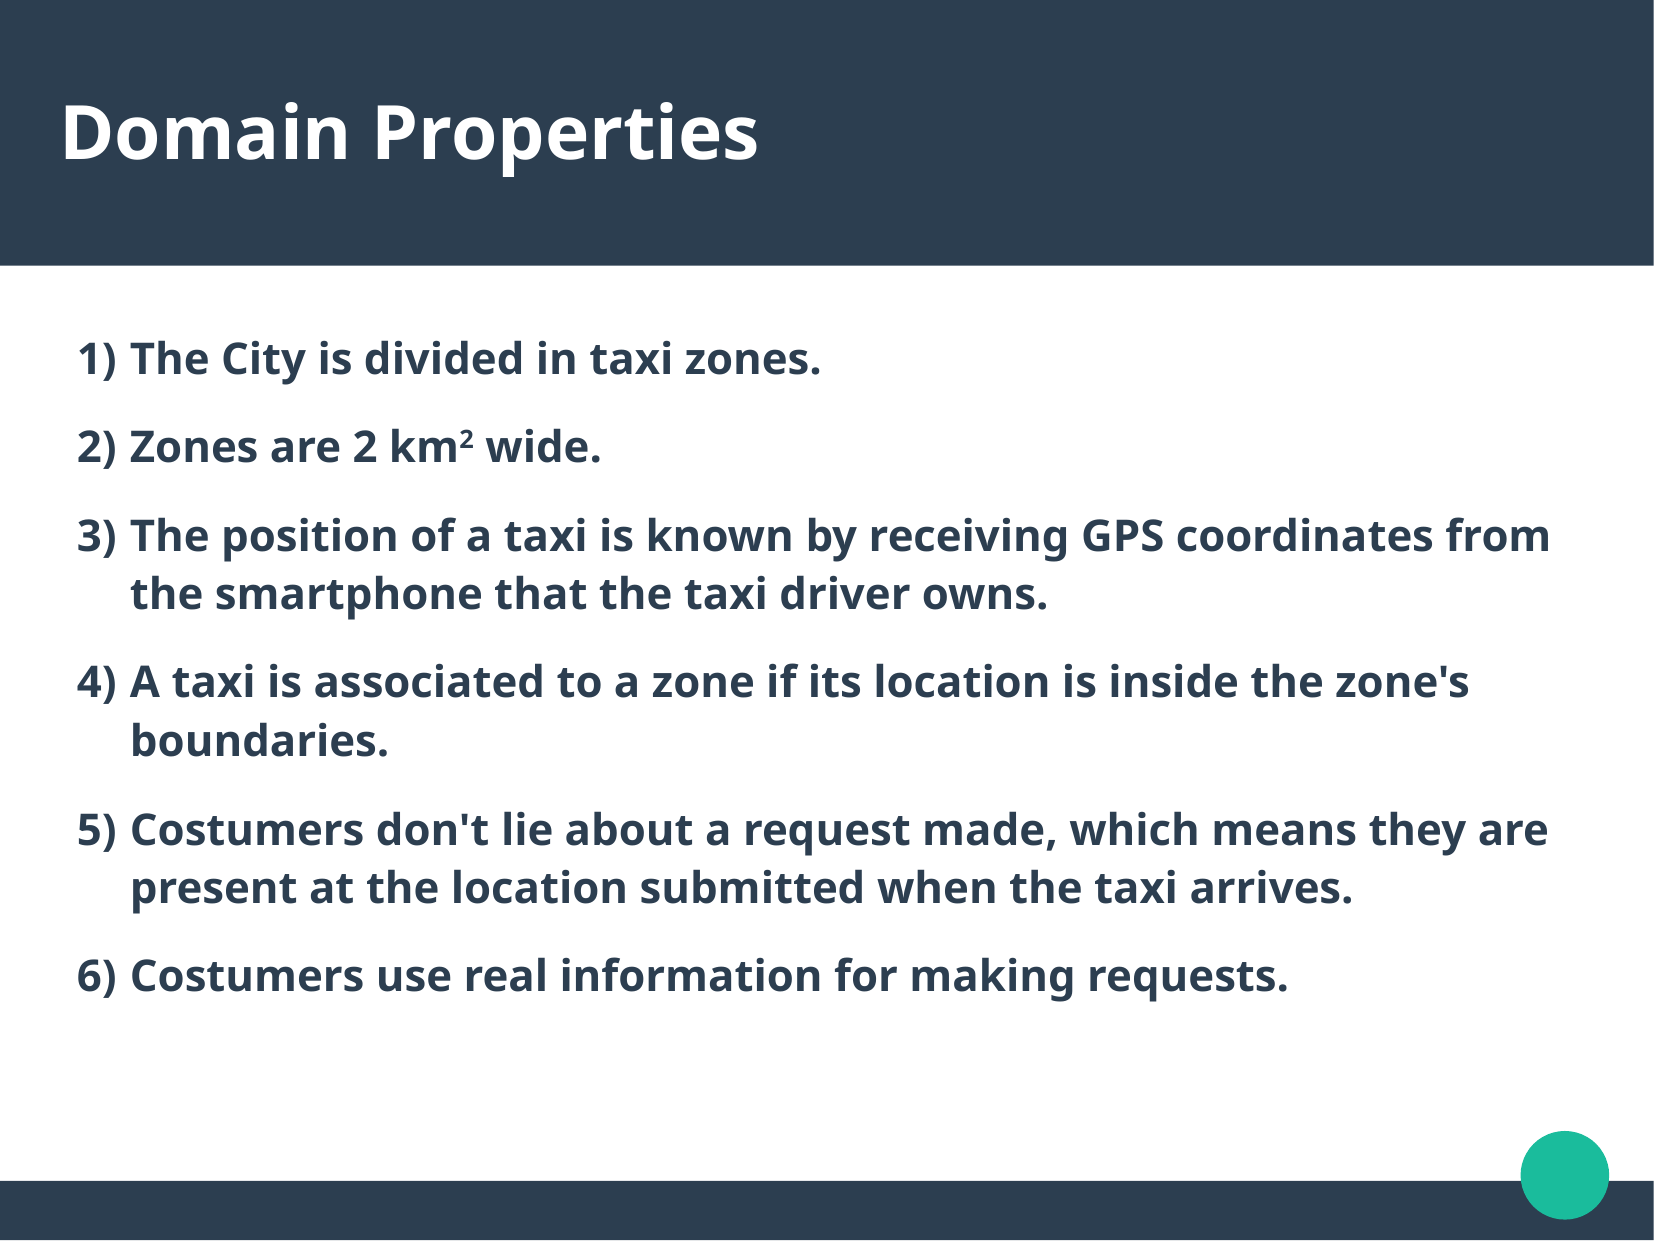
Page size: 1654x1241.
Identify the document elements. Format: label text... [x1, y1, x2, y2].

title Domain Properties [59, 49, 1595, 207]
list The City is divided in taxi zones. Zones are 2 km2 wide. The position of a taxi is known by receiving GPS coordinates from the smartphone that the taxi driver owns. A taxi is associated to a zone if its location is inside the zone's boundaries. Costumers don't lie about a request made, which means they are present at the location submitted when the taxi arrives. Costumers use real information for making requests. [59, 324, 1595, 1152]
